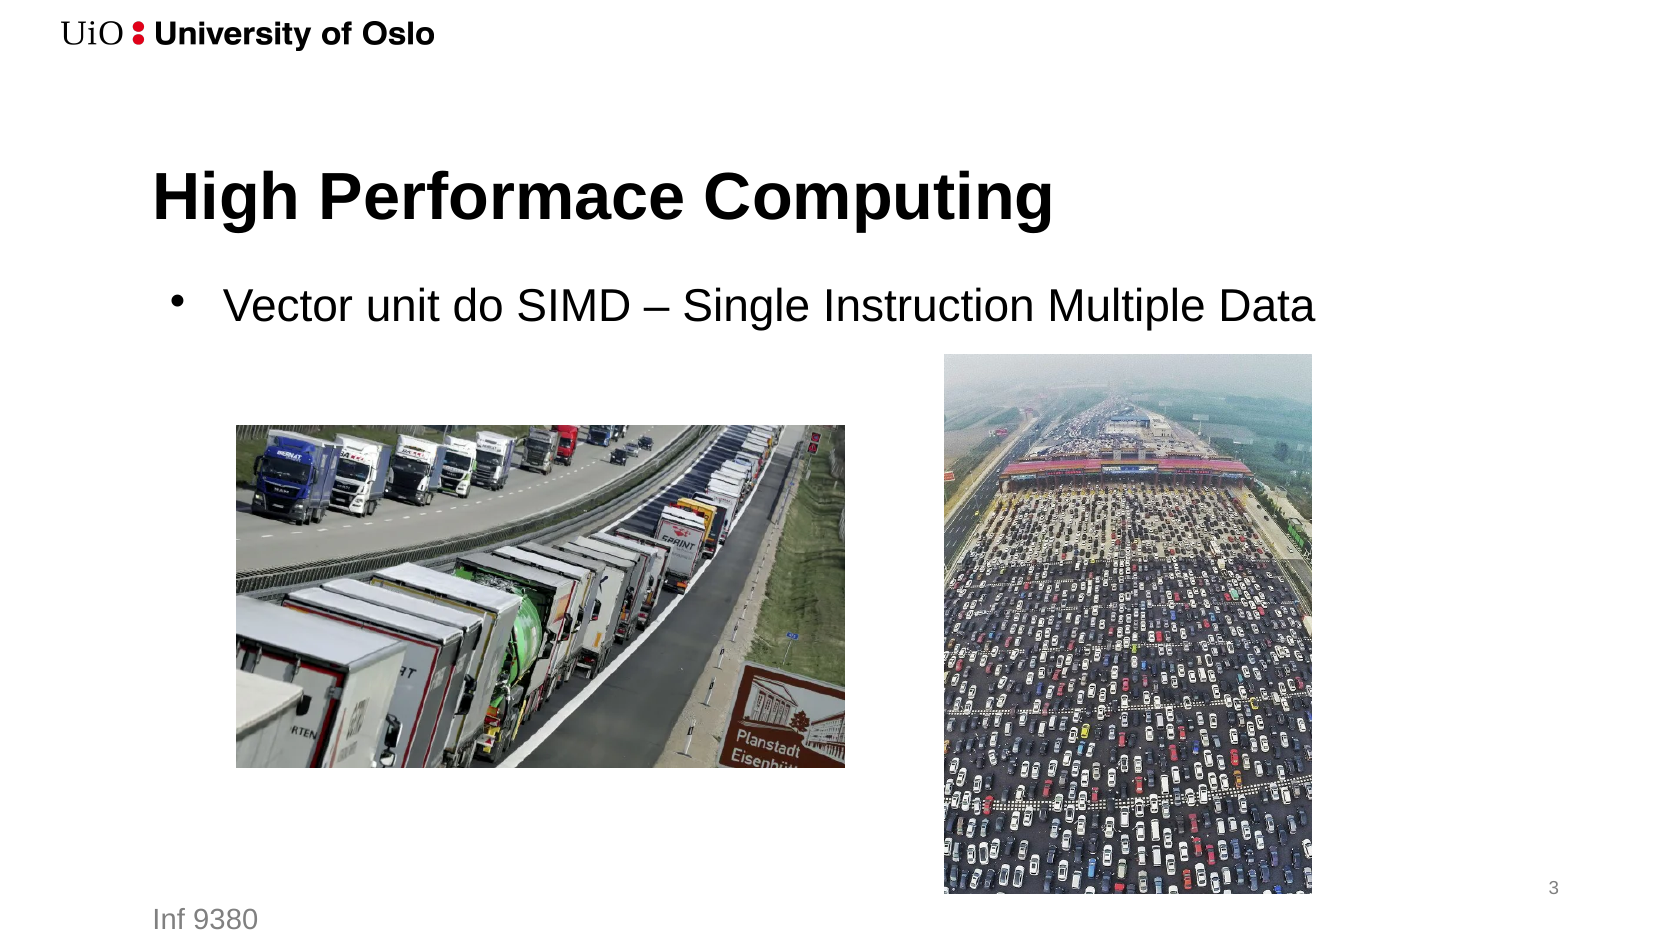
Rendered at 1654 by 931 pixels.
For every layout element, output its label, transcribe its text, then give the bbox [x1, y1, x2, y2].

picture [61, 21, 434, 51]
picture [236, 425, 845, 768]
text_box Inf 9380 [137, 893, 755, 930]
picture [944, 354, 1312, 894]
text_box Vector unit do SIMD – Single Instruction Multiple Data [137, 268, 1571, 826]
text_box <nummer> [1450, 868, 1574, 930]
text_box High Performace Computing [137, 115, 1571, 268]
